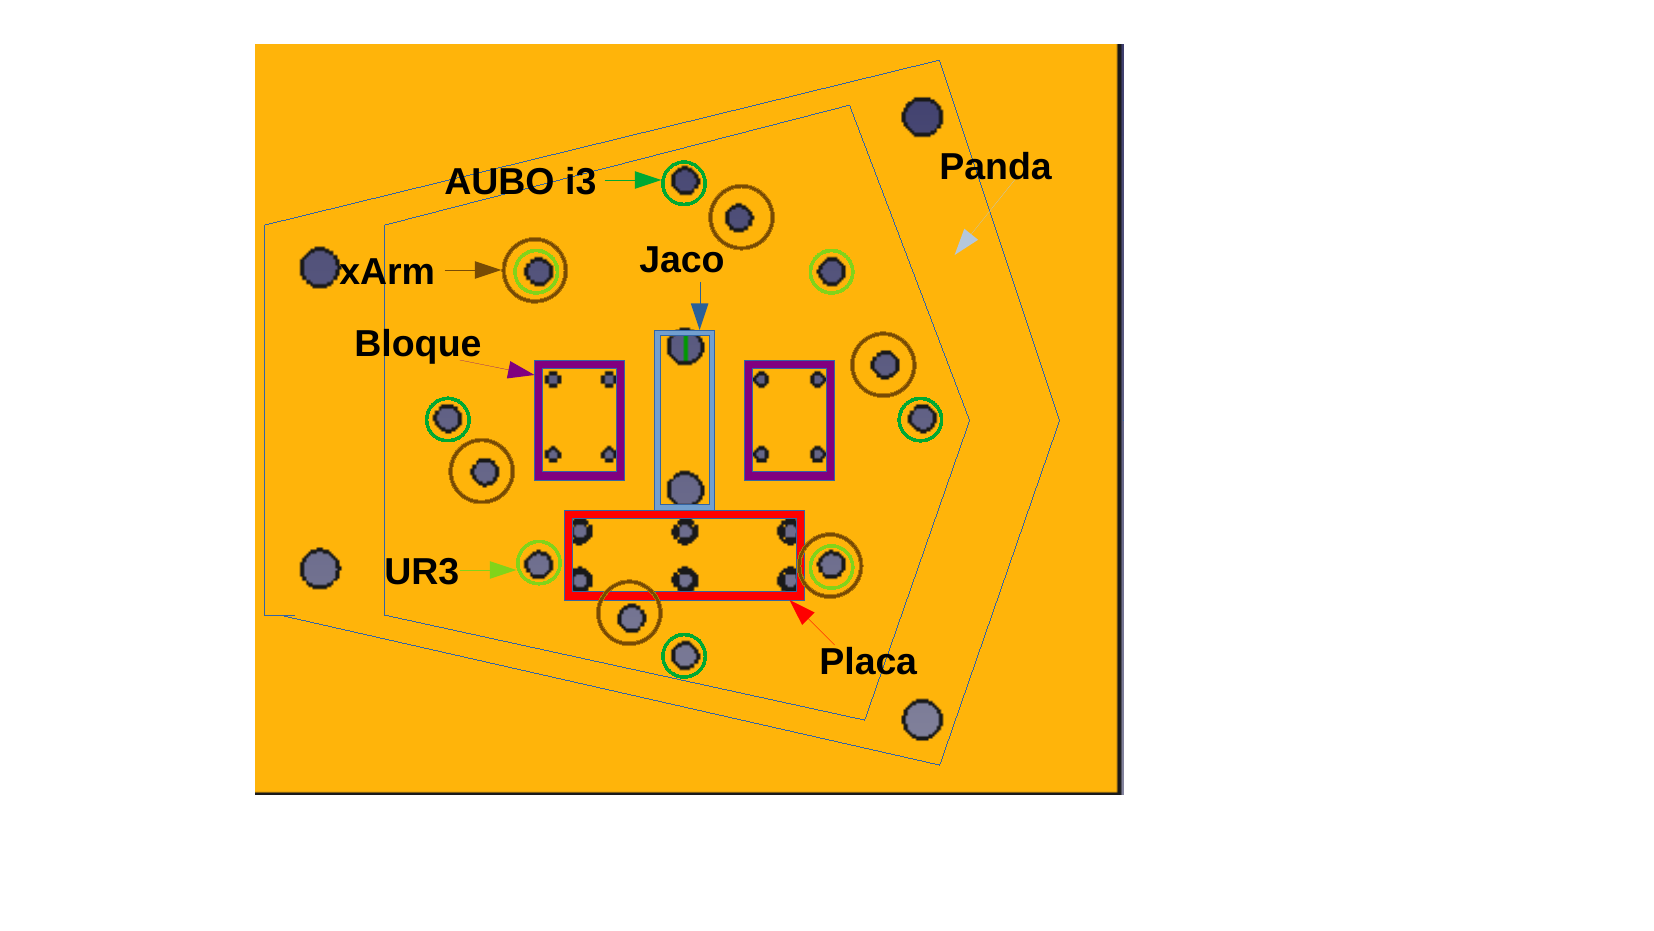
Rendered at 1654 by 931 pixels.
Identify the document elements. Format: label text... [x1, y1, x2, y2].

text_box UR3 [369, 543, 475, 601]
text_box Bloque [339, 315, 505, 414]
text_box [516, 540, 562, 586]
text_box [897, 397, 943, 443]
text_box [534, 360, 625, 481]
text_box [425, 414, 471, 442]
text_box Panda [924, 138, 1075, 237]
text_box [661, 633, 707, 679]
text_box [708, 184, 775, 245]
text_box Placa [804, 633, 955, 732]
picture [255, 44, 1124, 796]
text_box [512, 294, 558, 304]
text_box [661, 160, 707, 206]
text_box [744, 360, 835, 481]
text_box [564, 331, 864, 646]
text_box [448, 438, 515, 504]
text_box xArm [324, 243, 460, 342]
text_box AUBO i3 [429, 153, 635, 294]
text_box [850, 331, 917, 398]
text_box [809, 249, 855, 295]
text_box Jaco [624, 231, 760, 331]
